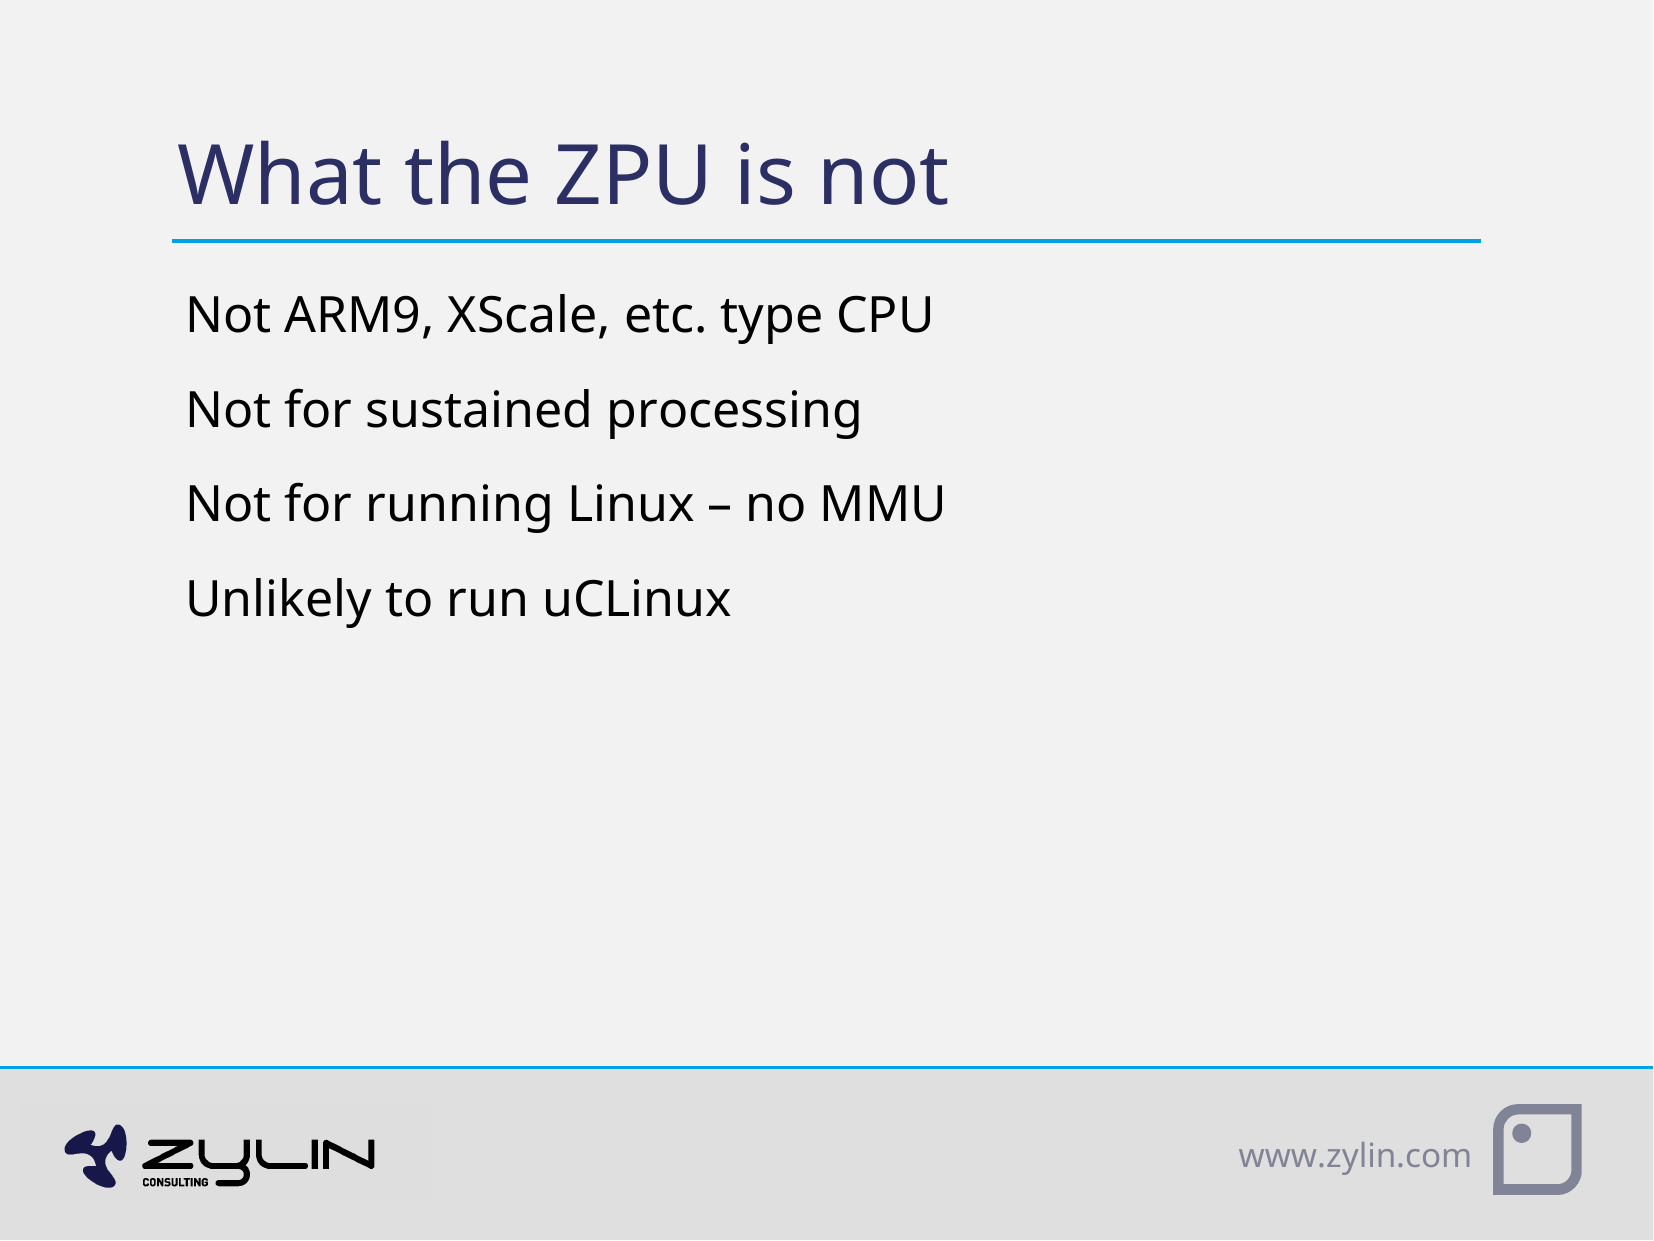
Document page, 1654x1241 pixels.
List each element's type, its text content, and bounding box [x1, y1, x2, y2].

title What the ZPU is not [177, 122, 1493, 223]
picture [20, 1104, 432, 1200]
list Not ARM9, XScale, etc. type CPU Not for sustained processing Not for running Linux – no MMU Unlikely to run uCLinux [167, 280, 1495, 1052]
